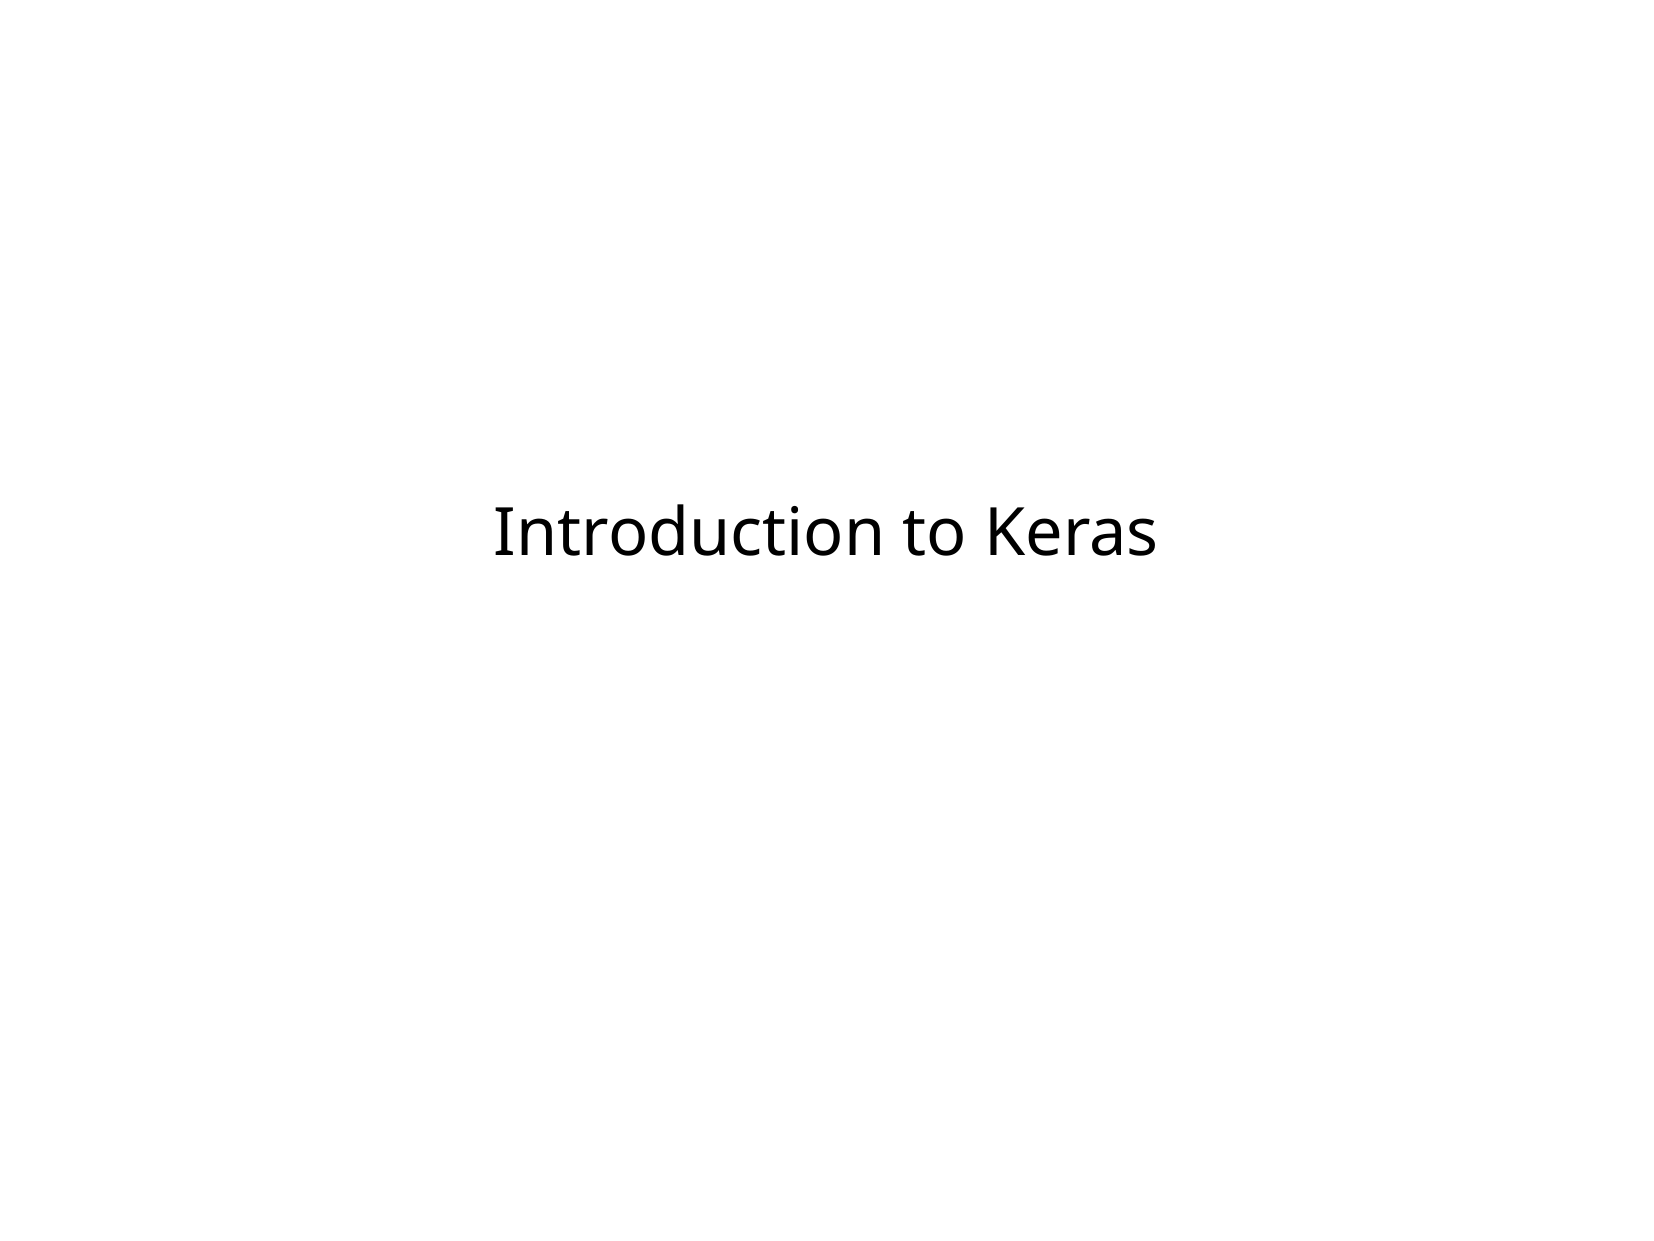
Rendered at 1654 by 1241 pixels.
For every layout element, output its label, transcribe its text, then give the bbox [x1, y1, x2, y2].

subtitle Introduction to Keras [82, 49, 1571, 1010]
